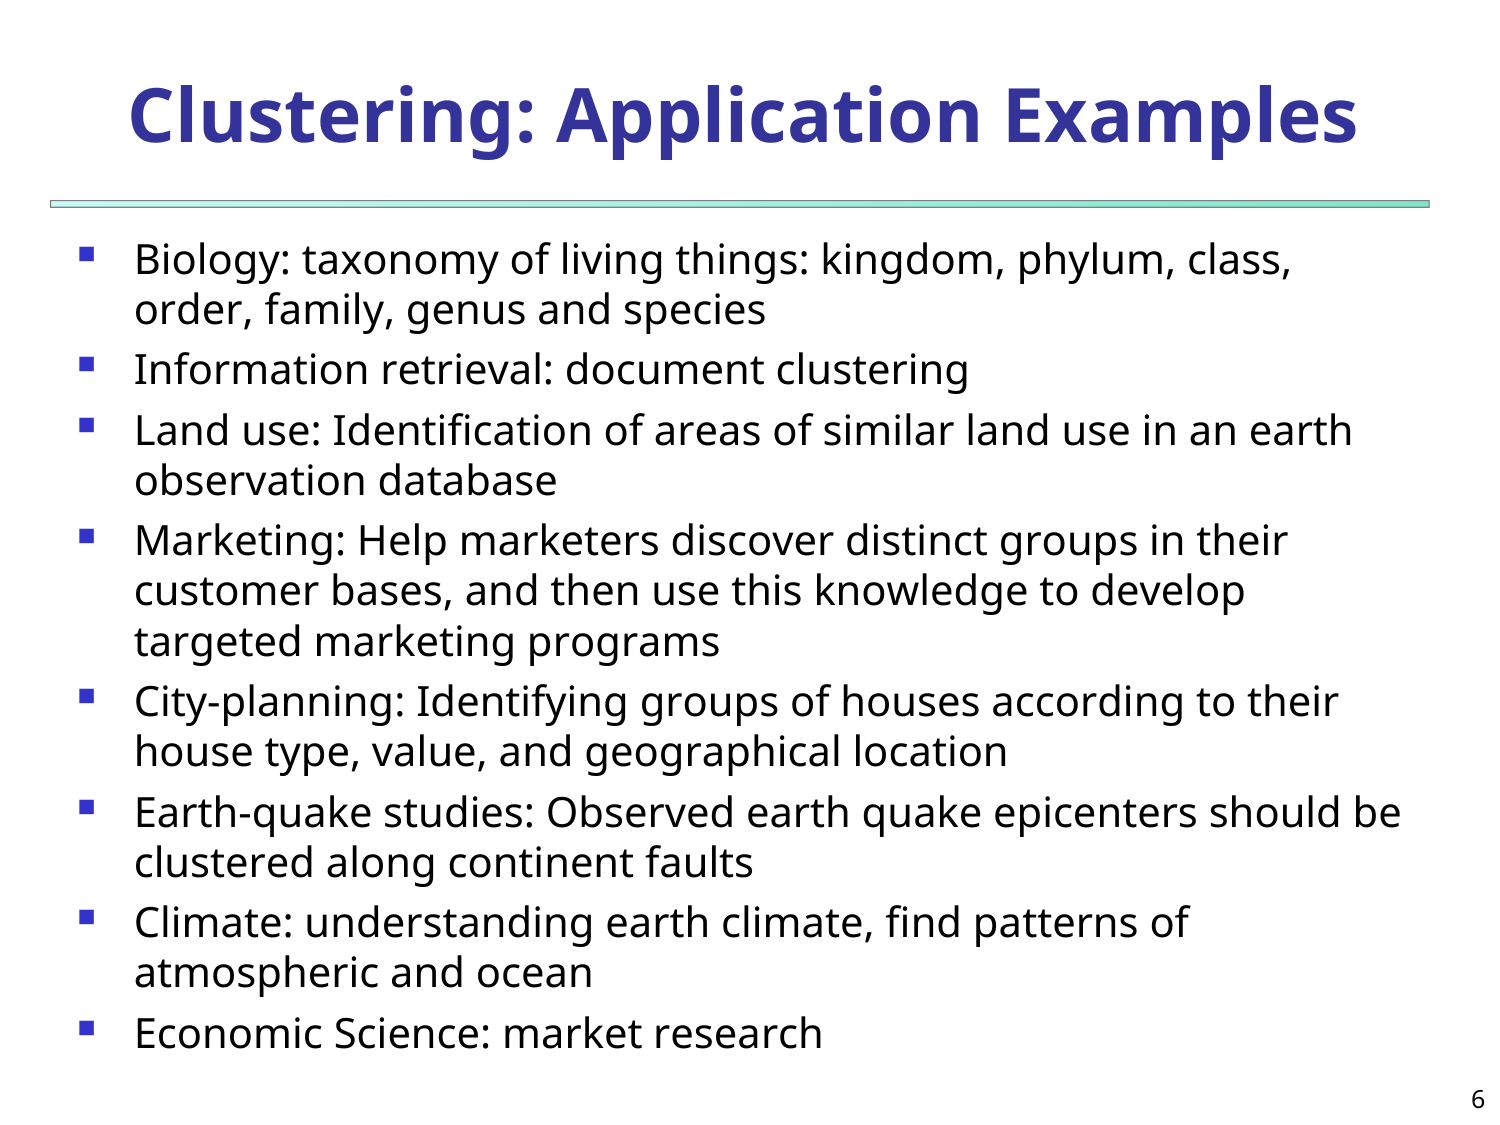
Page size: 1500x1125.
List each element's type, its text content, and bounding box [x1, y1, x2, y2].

text_box 18 [1187, 1062, 1500, 1125]
title Clustering: Application Examples [24, 50, 1463, 176]
list Biology: taxonomy of living things: kingdom, phylum, class, order, family, genus and species Information retrieval: document clustering Land use: Identification of areas of similar land use in an earth observation database Marketing: Help marketers discover distinct groups in their customer bases, and then use this knowledge to develop targeted marketing programs City-planning: Identifying groups of houses according to their house type, value, and geographical location Earth-quake studies: Observed earth quake epicenters should be clustered along continent faults Climate: understanding earth climate, find patterns of atmospheric and ocean Economic Science: market research [62, 224, 1438, 1075]
